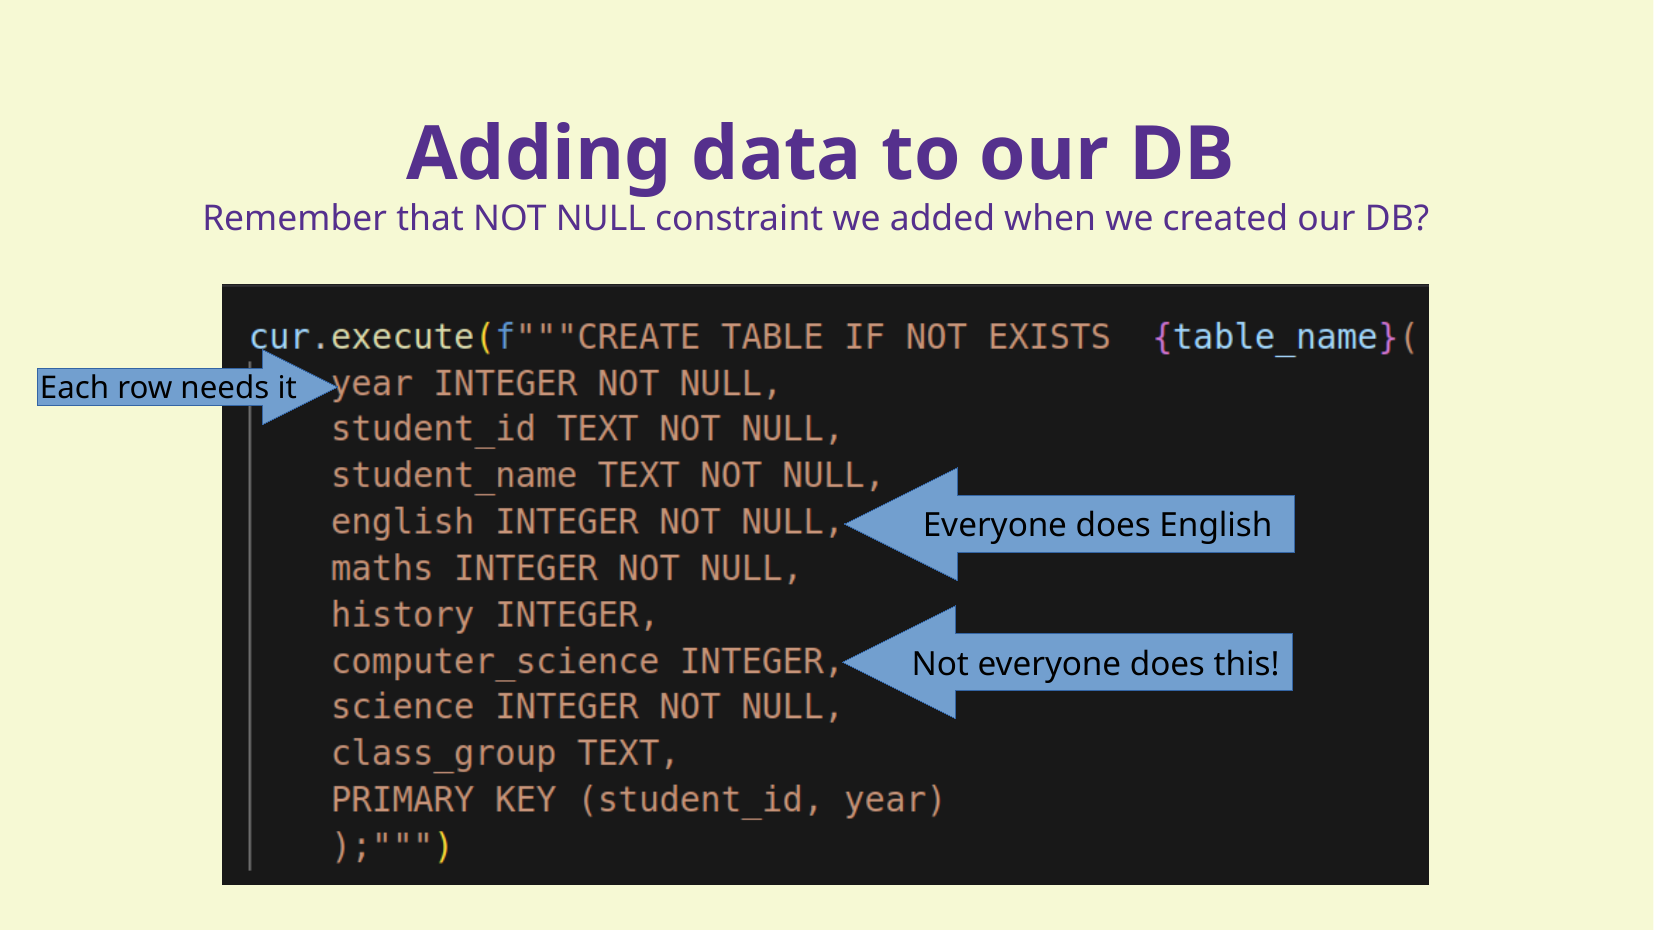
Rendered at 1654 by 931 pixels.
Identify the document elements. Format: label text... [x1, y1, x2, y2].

text_box Everyone does English [844, 467, 1295, 581]
picture [222, 737, 1429, 885]
text_box Each row needs it [37, 349, 338, 425]
text_box Remember that NOT NULL constraint we added when we created our DB? [187, 202, 1463, 737]
text_box Not everyone does this! [842, 605, 1293, 719]
title Adding data to our DB [76, 98, 1565, 202]
